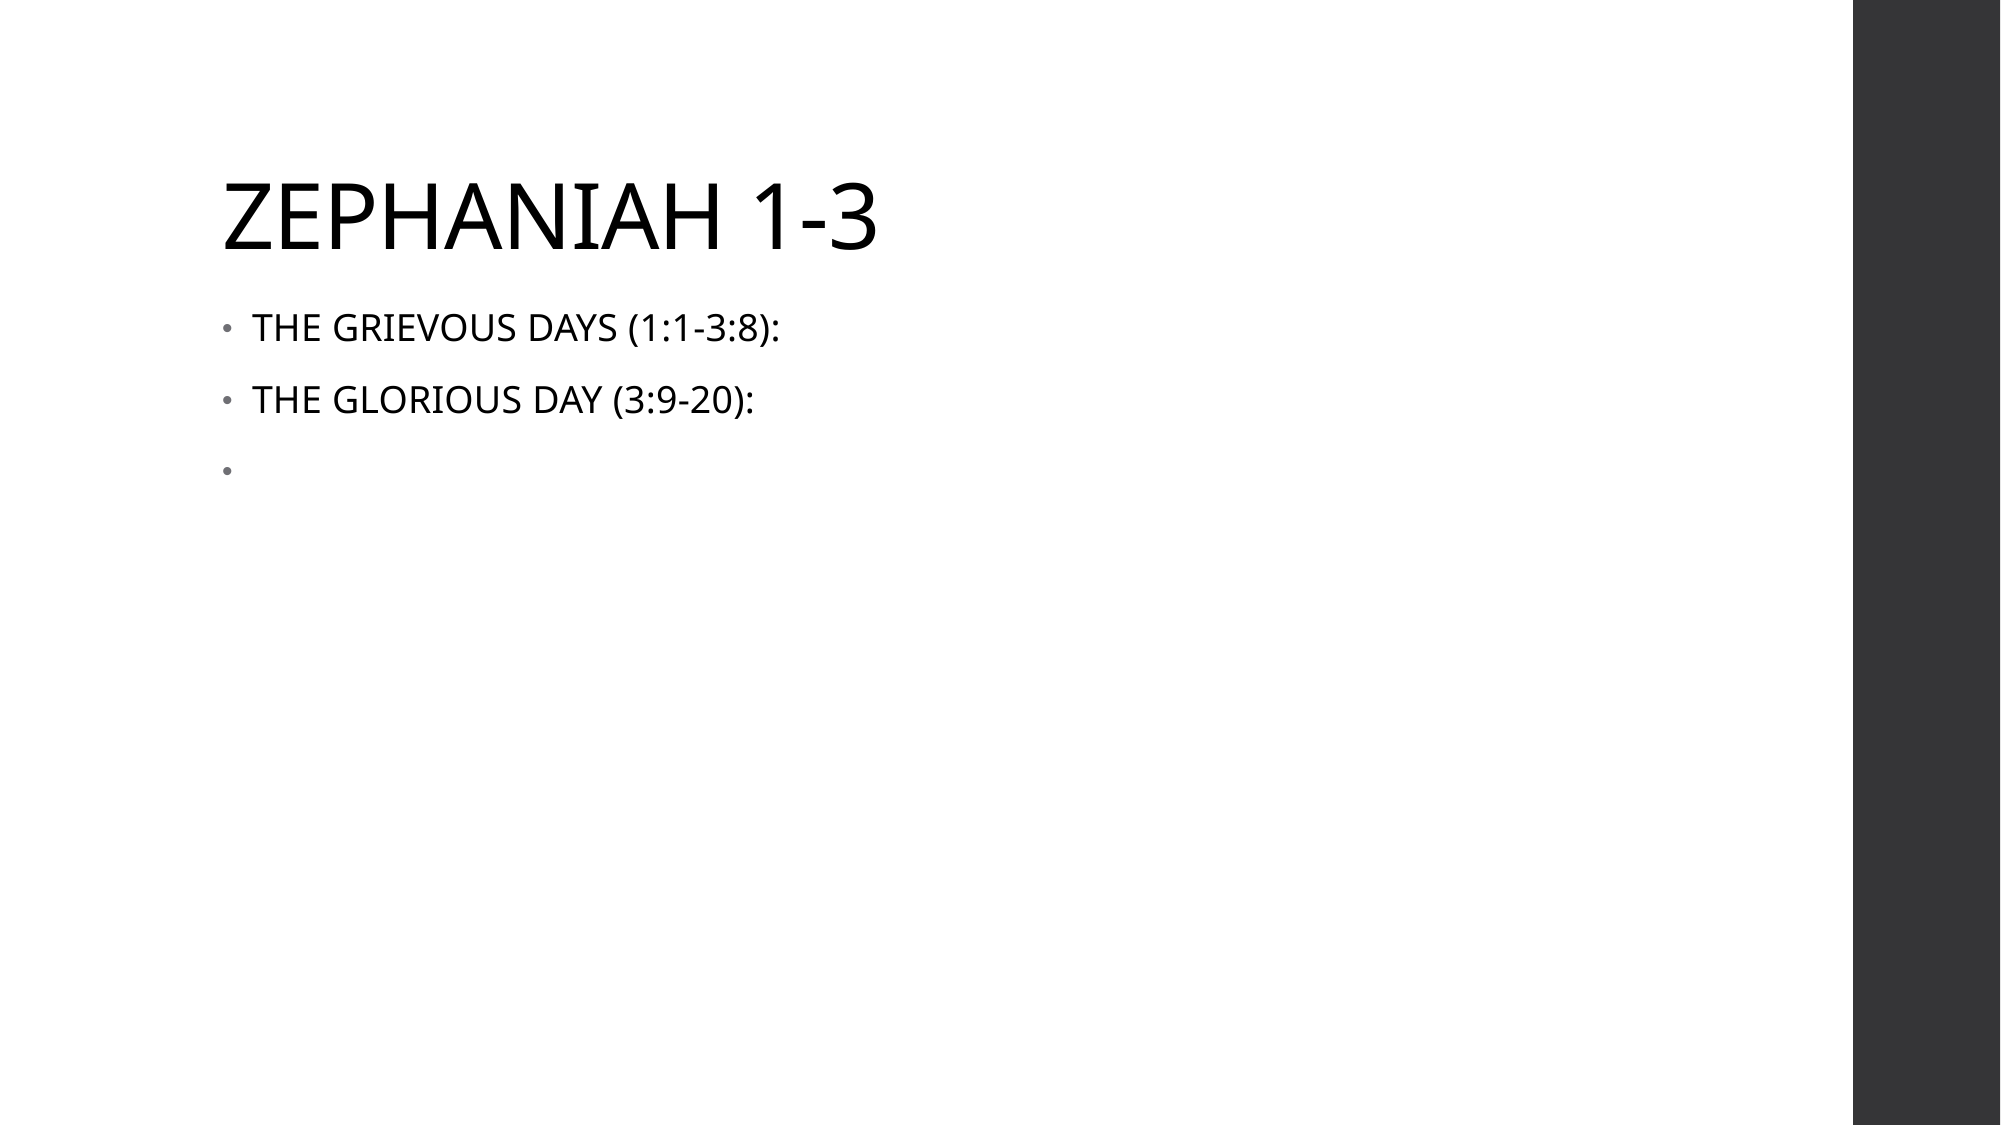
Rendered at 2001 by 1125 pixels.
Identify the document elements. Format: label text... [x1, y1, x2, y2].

title ZEPHANIAH 1-3 [206, 60, 1797, 278]
list THE GRIEVOUS DAYS (1:1-3:8): THE GLORIOUS DAY (3:9-20): [206, 299, 1617, 1014]
